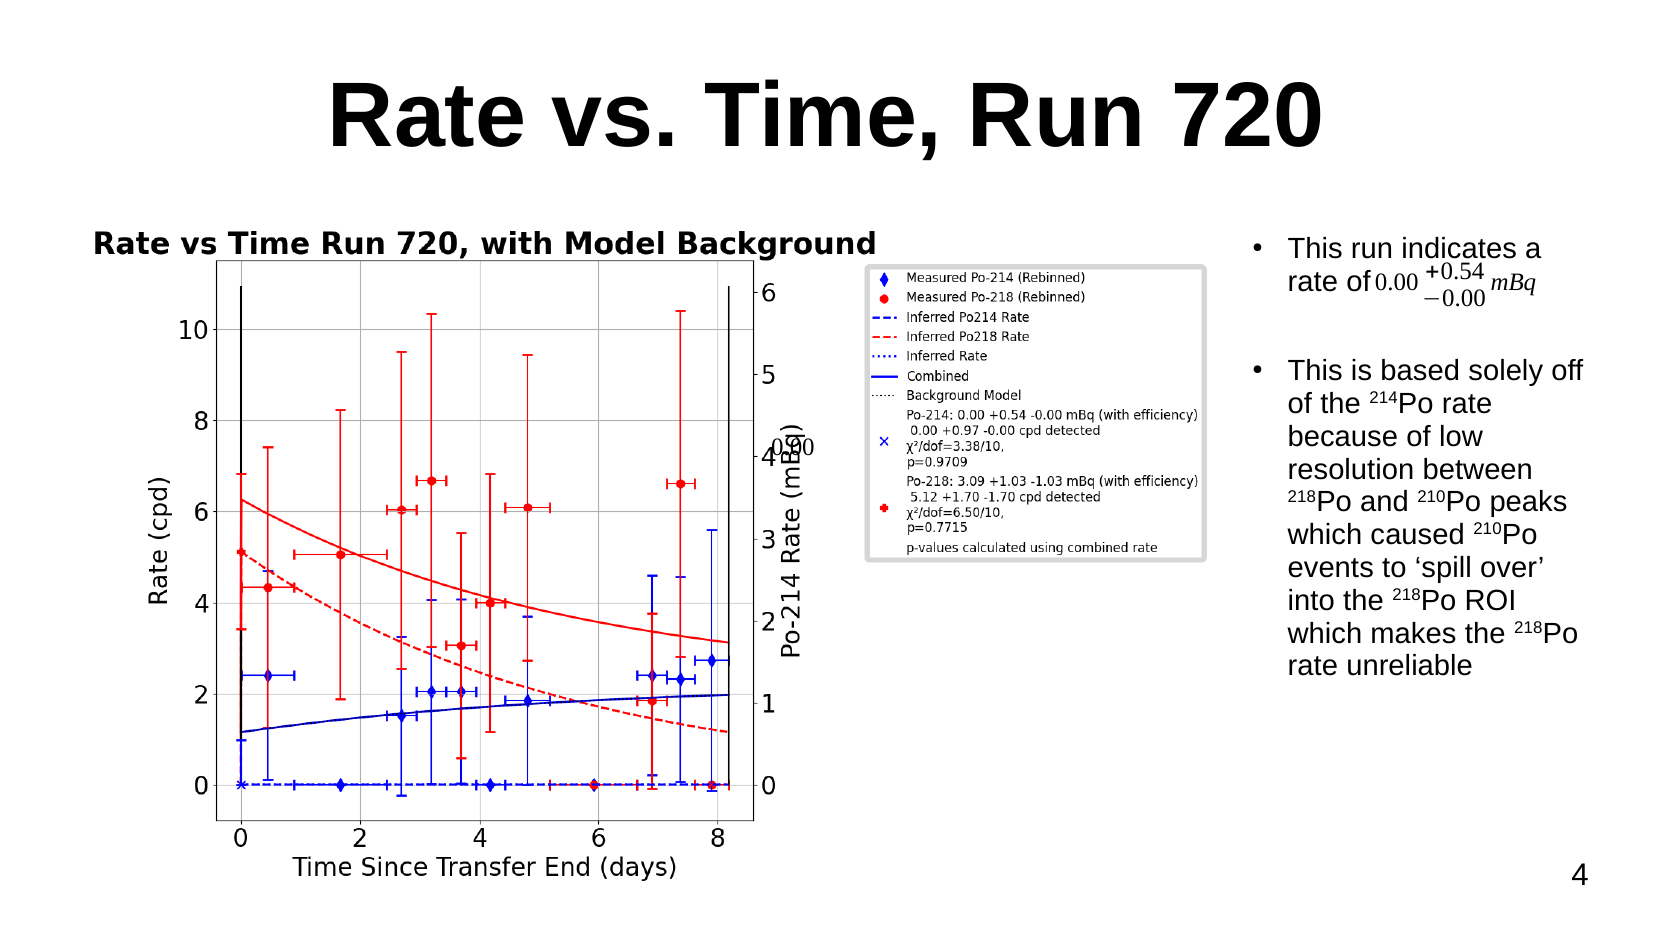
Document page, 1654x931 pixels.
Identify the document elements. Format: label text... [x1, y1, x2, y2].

chart [1374, 262, 1538, 314]
text_box This run indicates a rate of This is based solely off of the 214Po rate because of low resolution between 218Po and 210Po peaks which caused 210Po events to ‘spill over’ into the 218Po ROI which makes the 218Po rate unreliable [1237, 225, 1613, 901]
title Rate vs. Time, Run 720 [82, 37, 1571, 193]
picture [37, 173, 1469, 901]
chart [771, 437, 817, 463]
